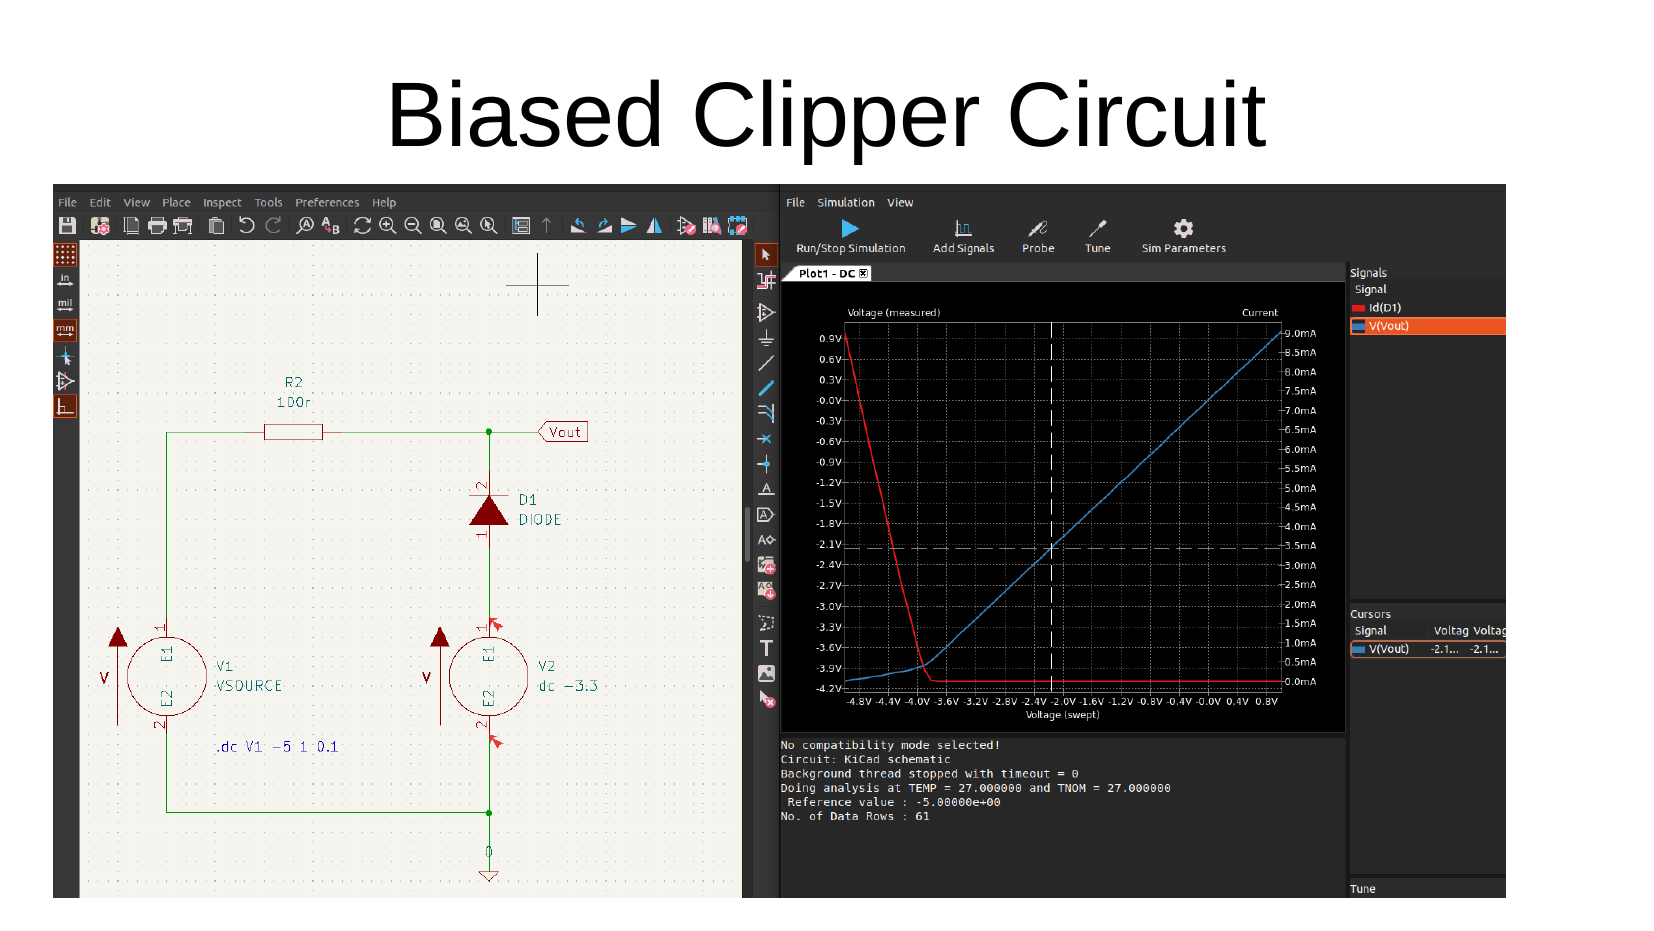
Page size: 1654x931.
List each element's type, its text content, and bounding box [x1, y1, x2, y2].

title Biased Clipper Circuit [82, 37, 1571, 193]
picture [53, 184, 1506, 898]
